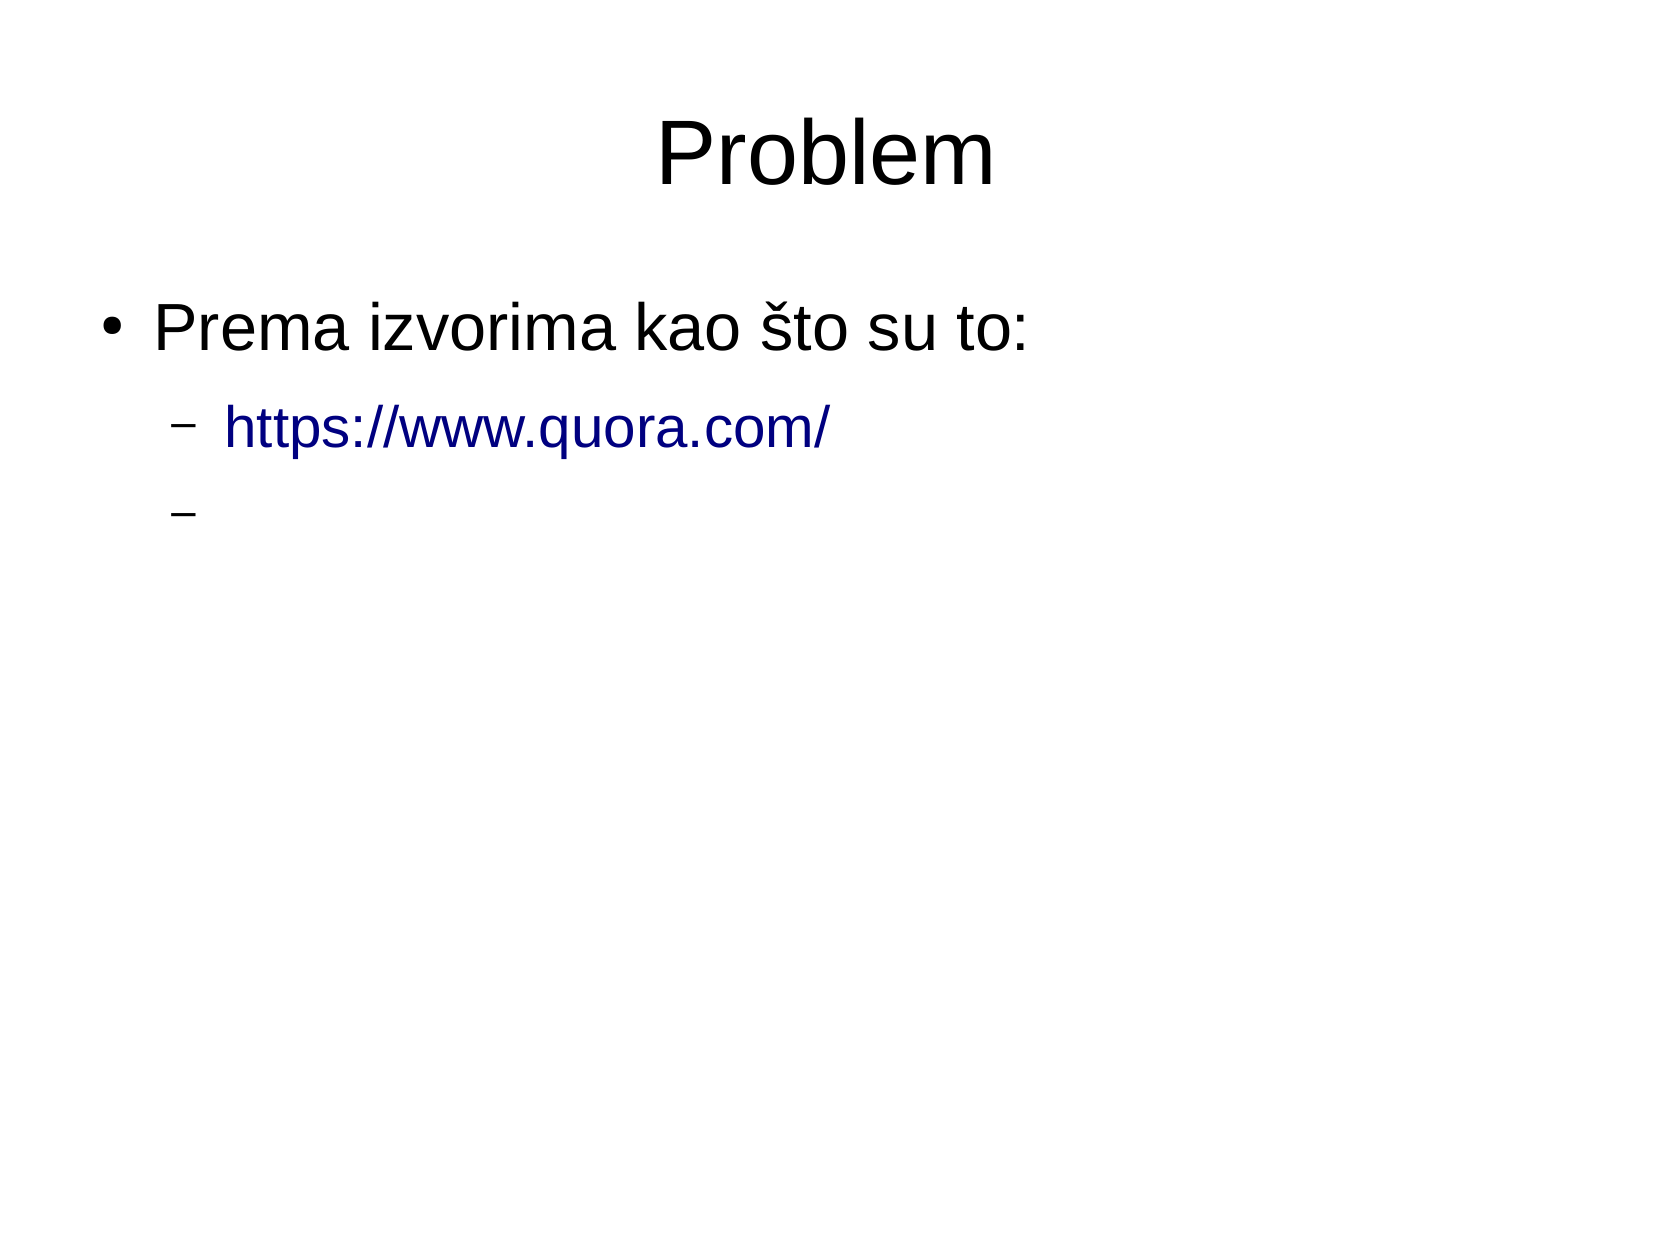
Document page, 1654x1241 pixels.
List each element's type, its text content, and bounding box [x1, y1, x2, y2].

list Prema izvorima kao što su to: https://www.quora.com/ [82, 290, 1571, 1109]
title Problem [82, 49, 1571, 257]
